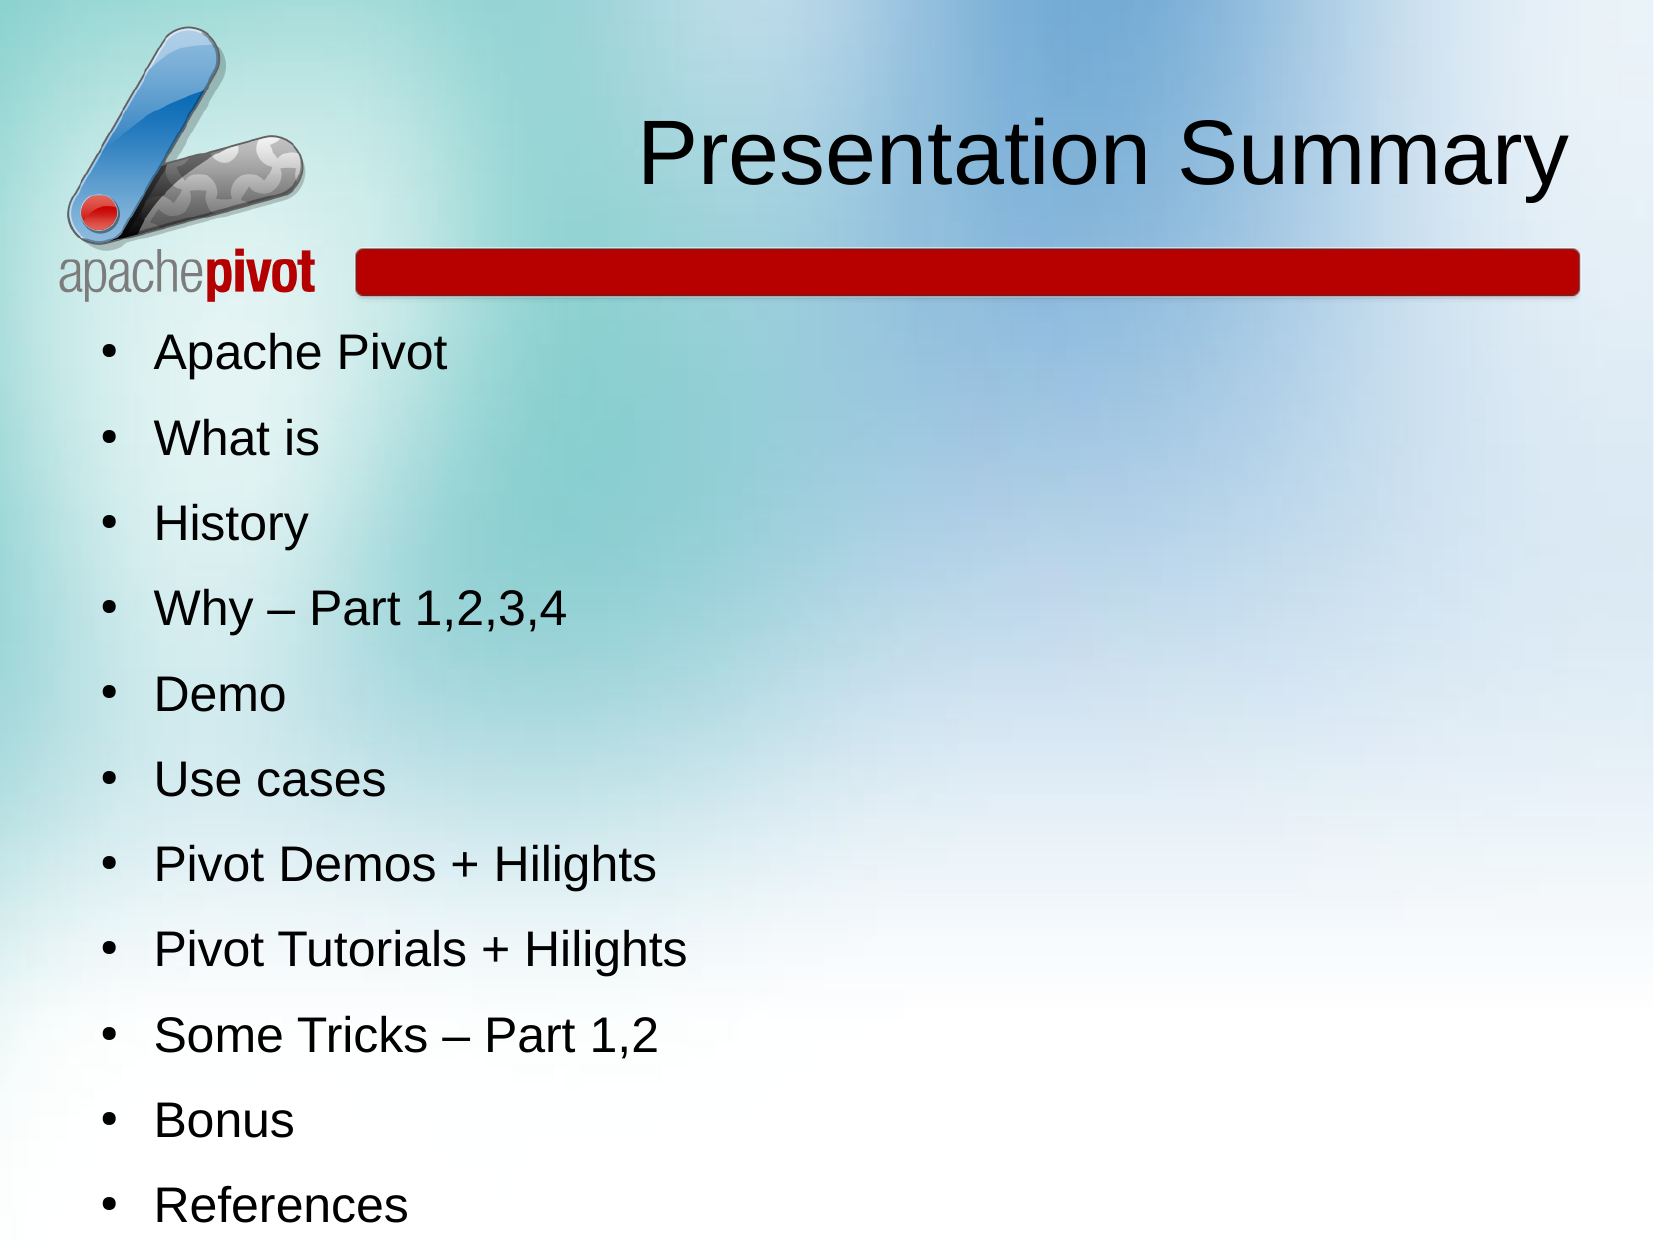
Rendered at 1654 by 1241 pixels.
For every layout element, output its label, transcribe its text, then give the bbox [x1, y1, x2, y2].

picture [0, 0, 1654, 1241]
list Apache Pivot What is History Why – Part 1,2,3,4 Demo Use cases Pivot Demos + Hilights Pivot Tutorials + Hilights Some Tricks – Part 1,2 Bonus References [82, 324, 1571, 1239]
title Presentation Summary [315, 56, 1571, 250]
